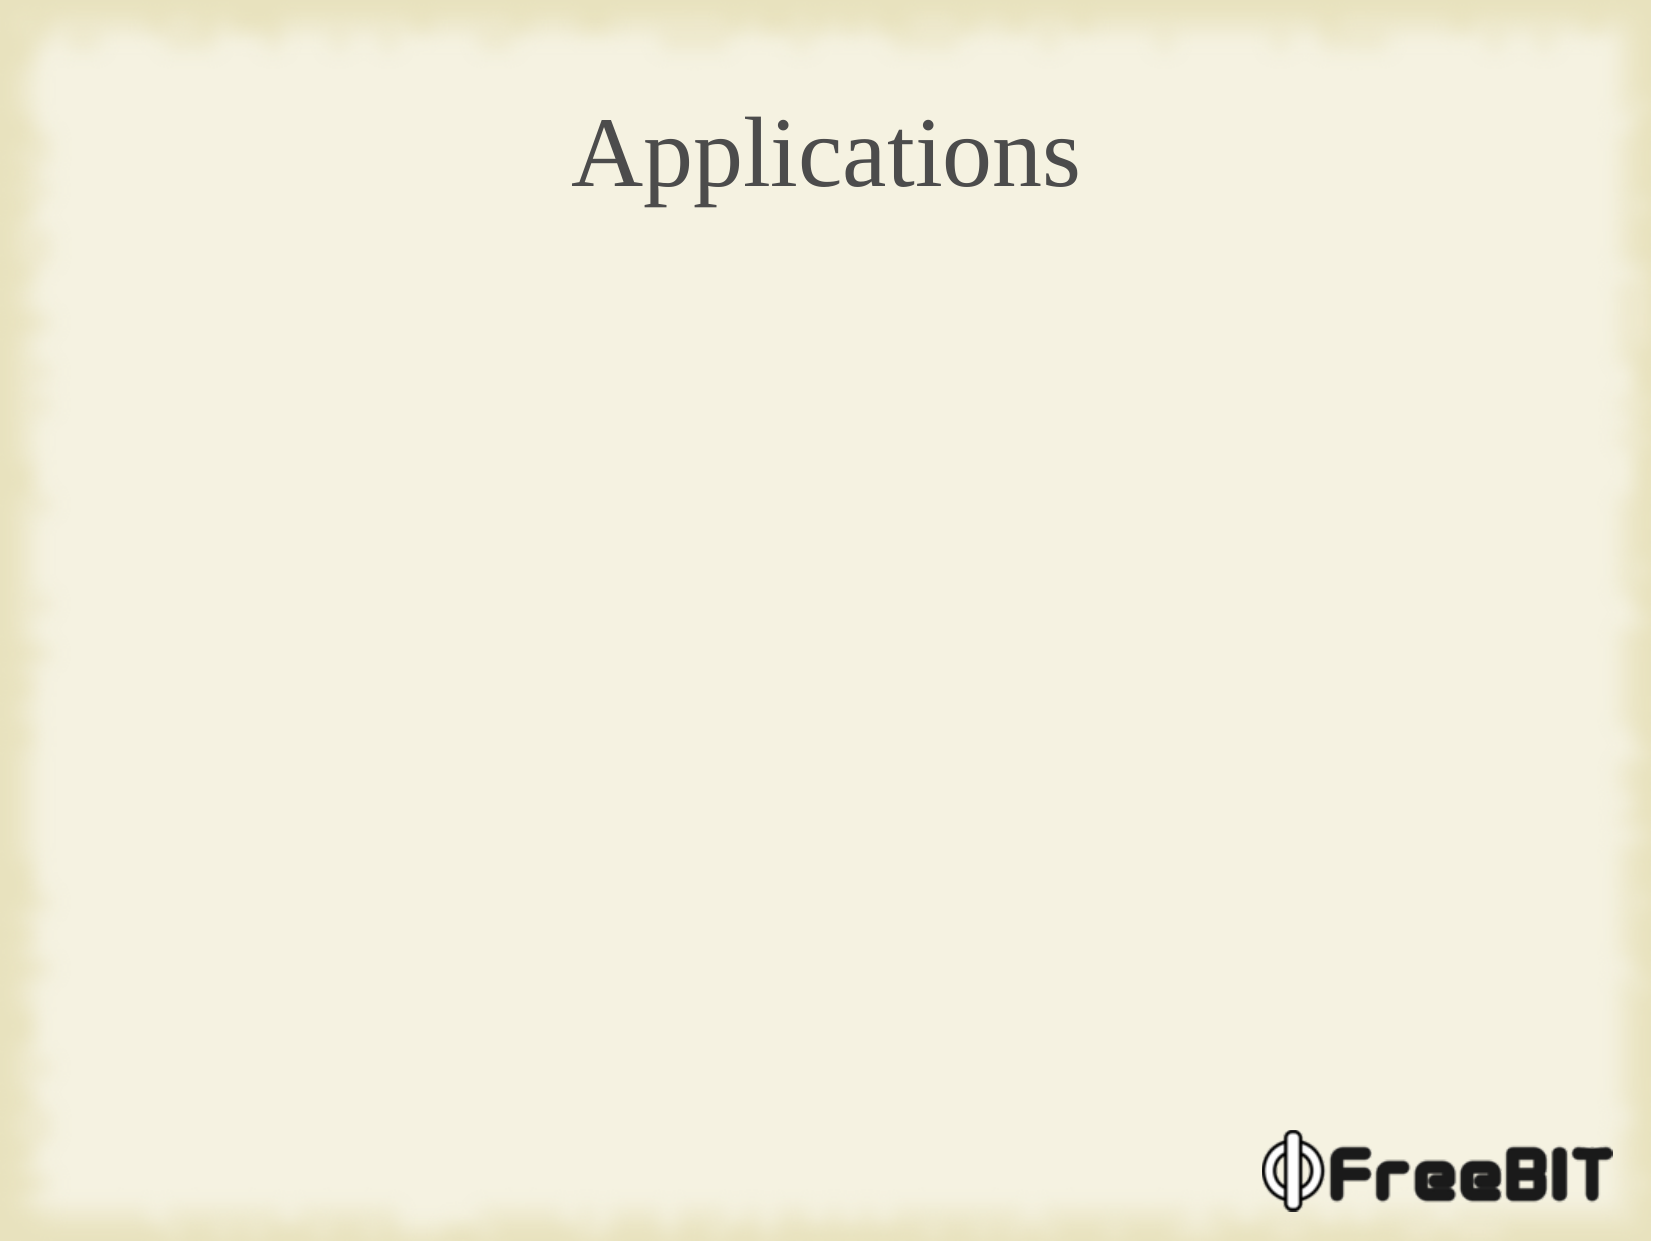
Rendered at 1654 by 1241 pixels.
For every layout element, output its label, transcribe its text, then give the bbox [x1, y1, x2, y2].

picture [0, 0, 1651, 1241]
title Applications [82, 49, 1571, 257]
